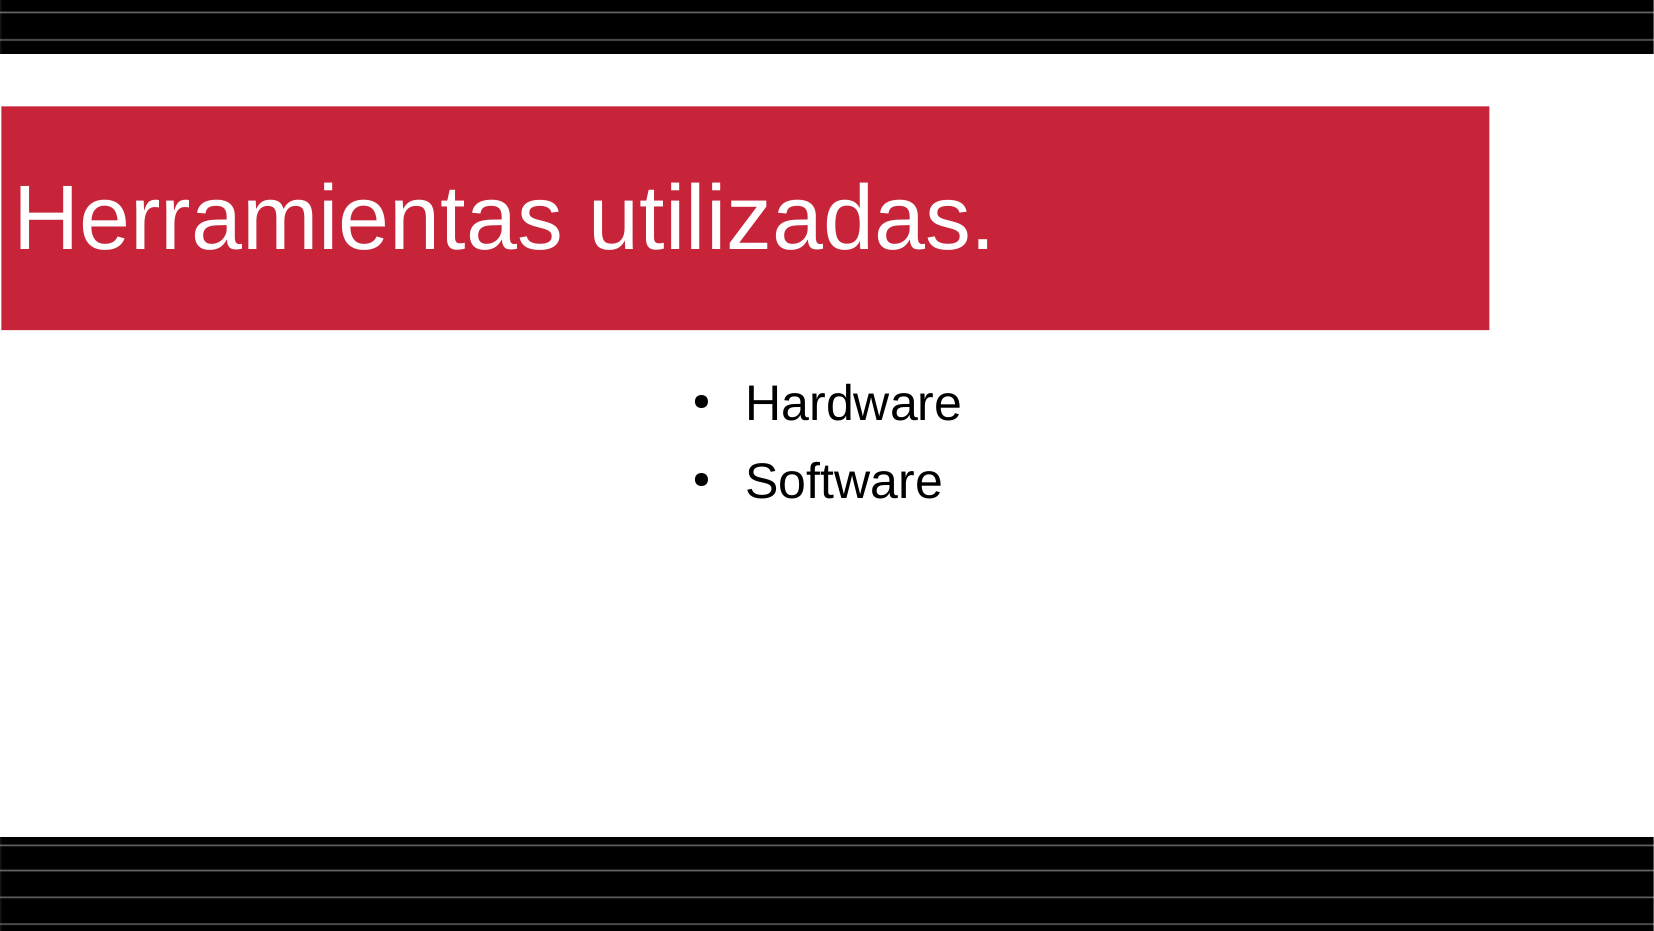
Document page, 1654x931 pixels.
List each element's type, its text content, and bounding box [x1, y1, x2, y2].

picture [0, 837, 1654, 931]
title Herramientas utilizadas. [1, 106, 1490, 331]
list Hardware Software [675, 375, 1486, 676]
picture [0, 0, 1654, 54]
